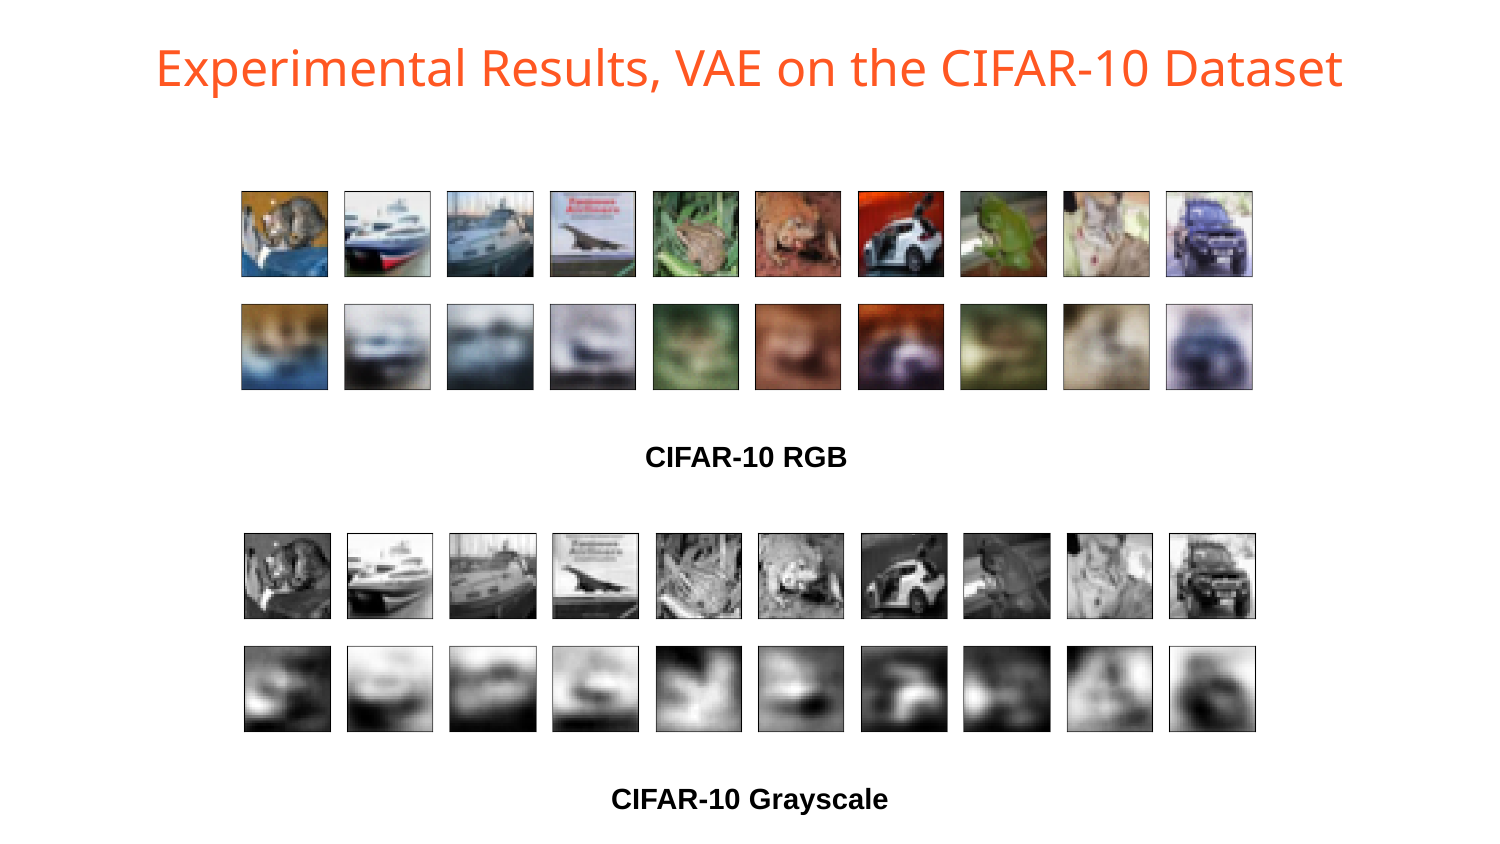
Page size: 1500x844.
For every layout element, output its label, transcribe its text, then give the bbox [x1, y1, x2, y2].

picture [239, 496, 1261, 765]
text_box CIFAR-10 RGB [628, 423, 864, 472]
text_box CIFAR-10 Grayscale [595, 764, 904, 814]
title Experimental Results, VAE on the CIFAR-10 Dataset [43, 21, 1456, 144]
picture [237, 154, 1255, 423]
